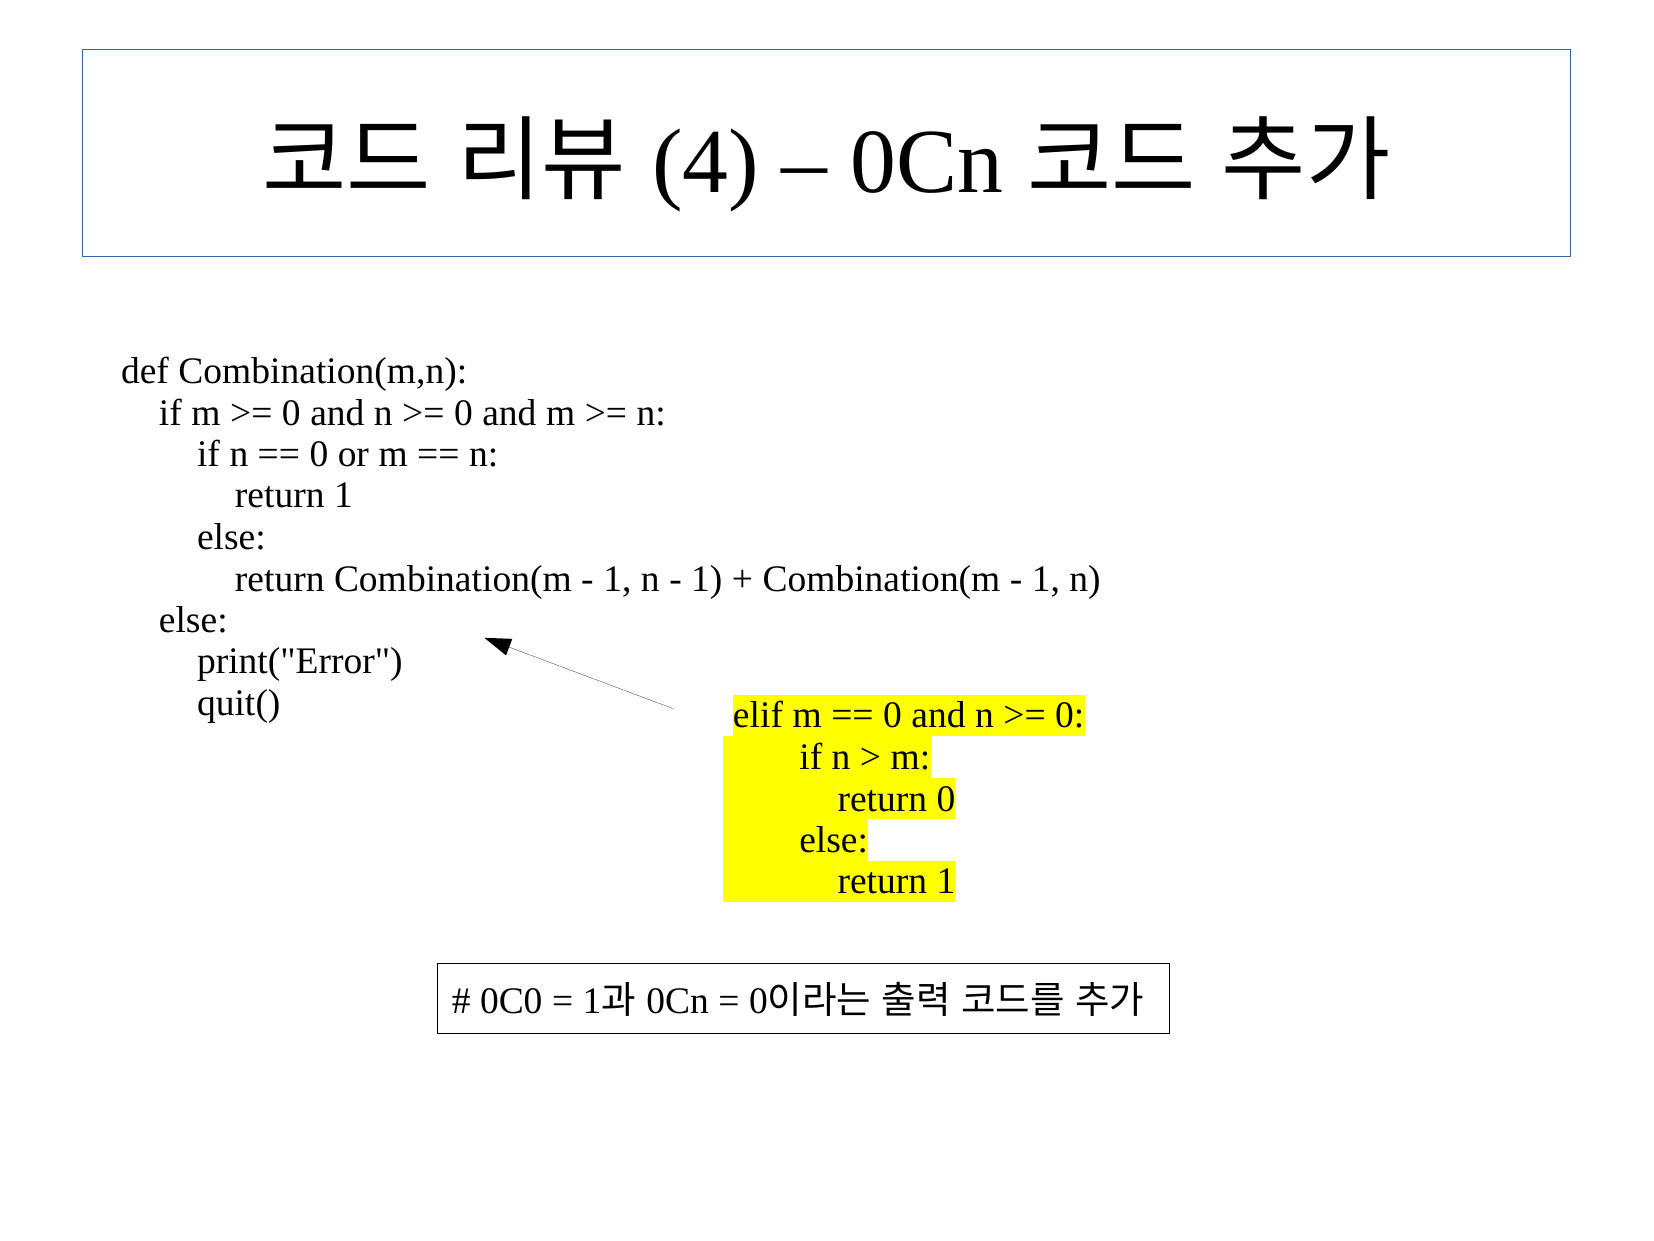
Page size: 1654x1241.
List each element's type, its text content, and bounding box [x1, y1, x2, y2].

title 코드 리뷰 (4) – 0Cn 코드 추가 [82, 49, 1571, 257]
text_box def Combination(m,n): if m >= 0 and n >= 0 and m >= n: if n == 0 or m == n: return 1 else: return Combination(m - 1, n - 1) + Combination(m - 1, n) else: print("Error") quit() [106, 342, 1158, 731]
text_box # 0C0 = 1과 0Cn = 0이라는 출력 코드를 추가 [437, 963, 1170, 1034]
text_box elif m == 0 and n >= 0: if n > m: return 0 else: return 1 [708, 687, 1312, 910]
